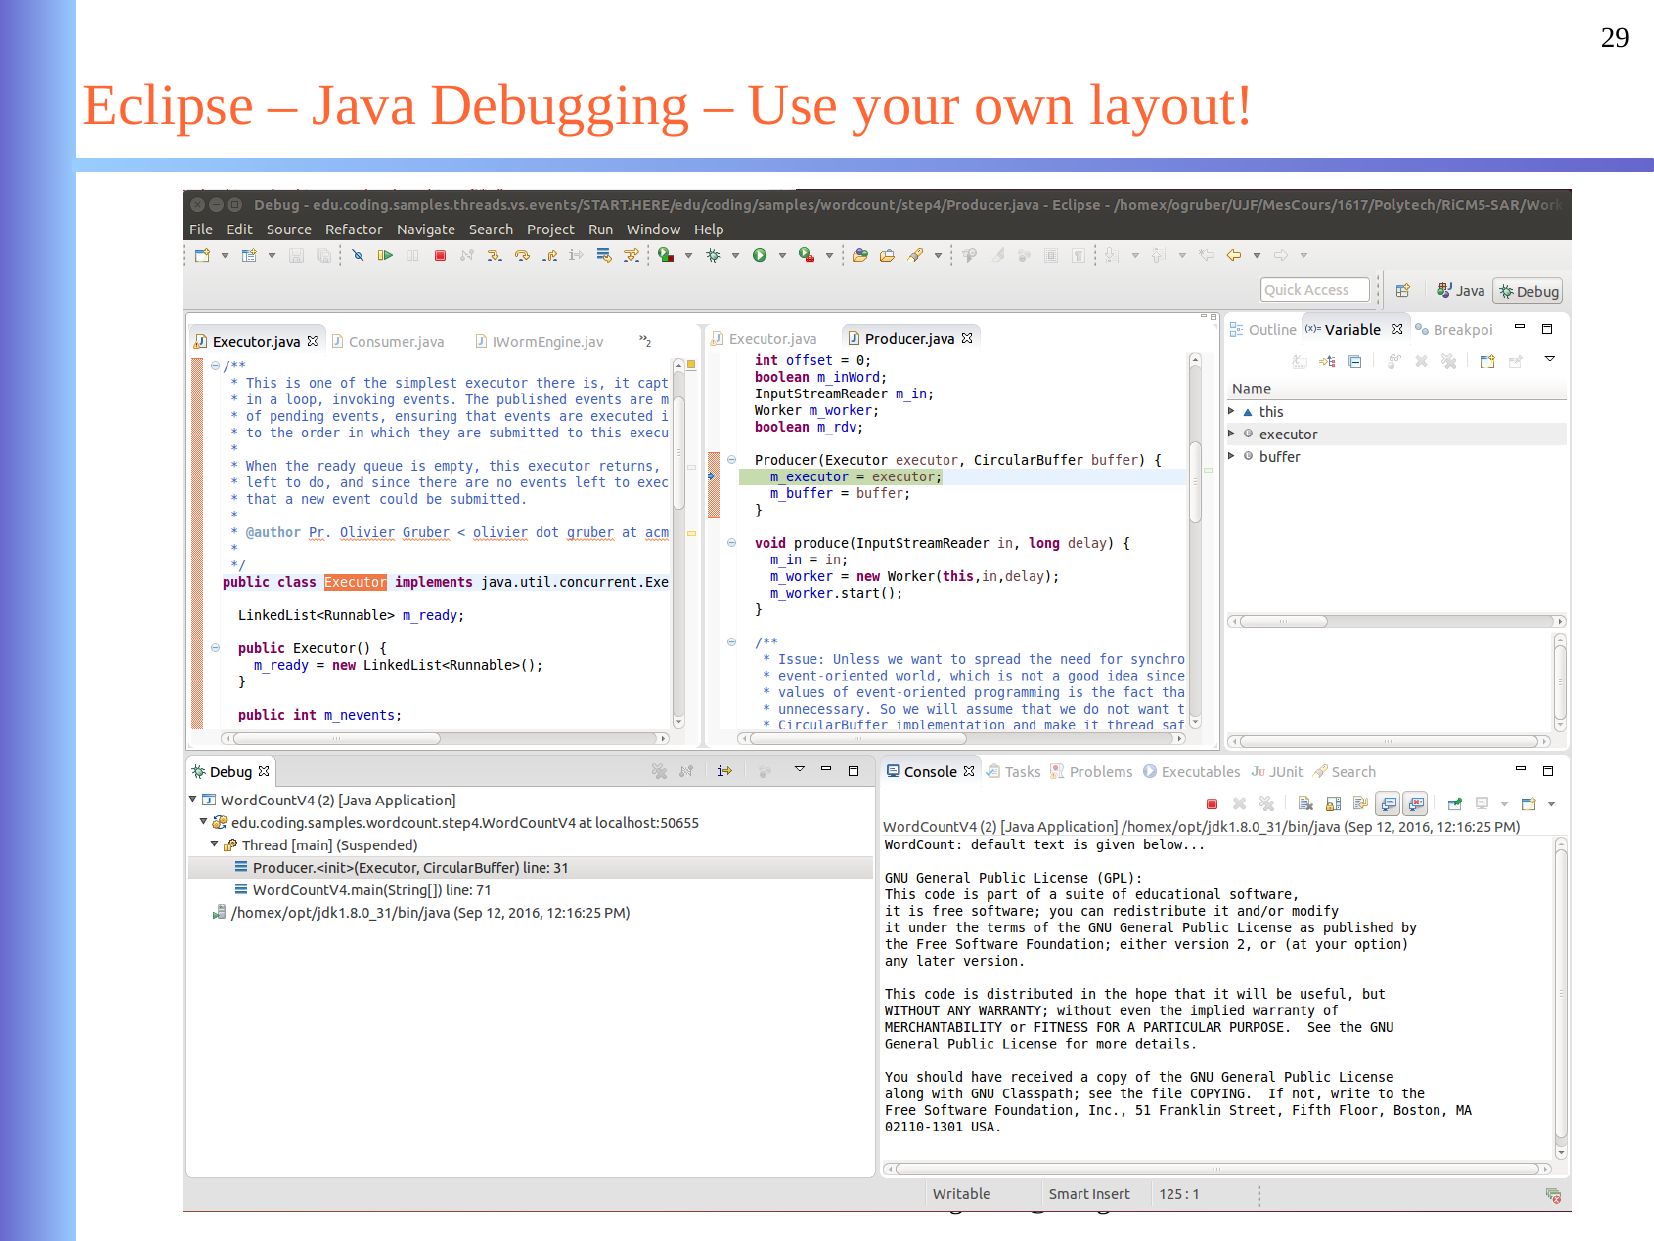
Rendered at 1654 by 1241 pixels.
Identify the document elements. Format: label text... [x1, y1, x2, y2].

picture [183, 189, 1572, 1213]
title Eclipse – Java Debugging – Use your own layout! [82, 49, 1571, 161]
